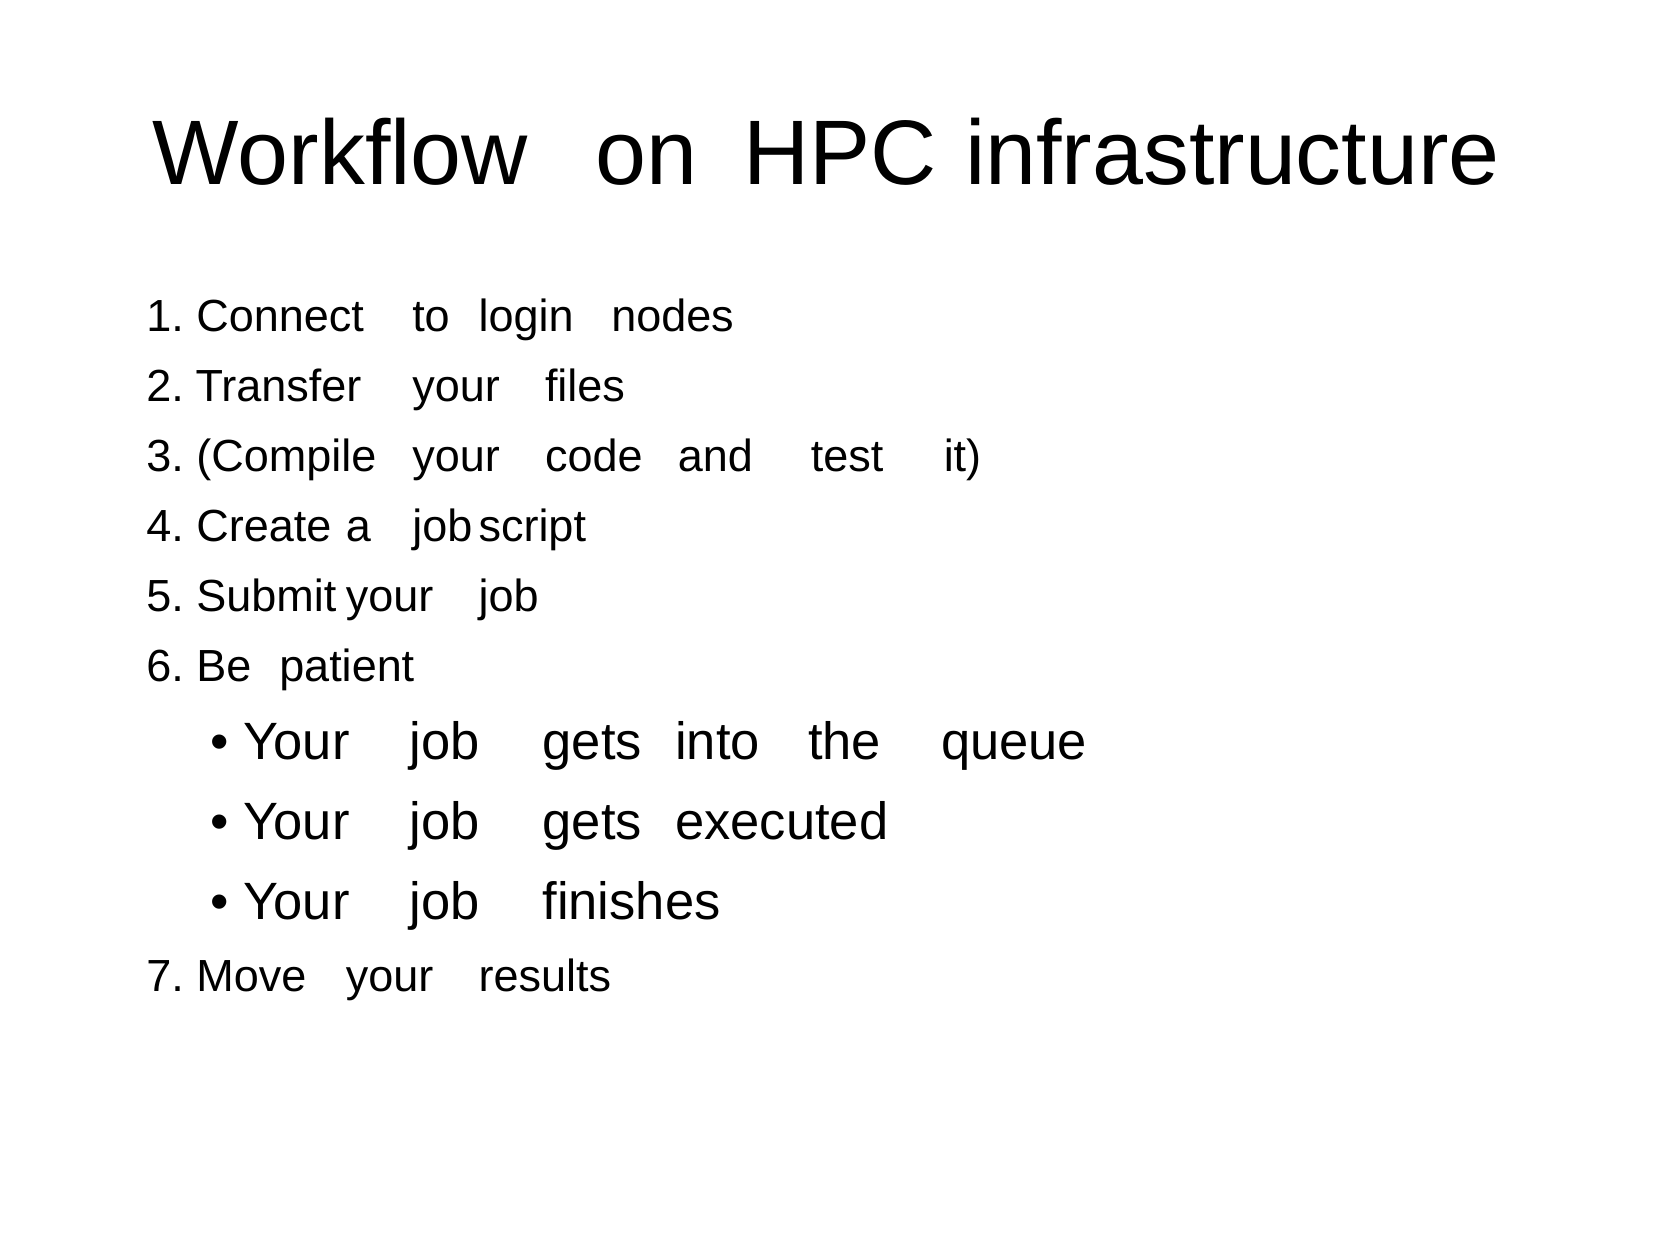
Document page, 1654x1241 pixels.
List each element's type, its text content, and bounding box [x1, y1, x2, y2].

list 1. Connect to login nodes 2. Transfer your files 3. (Compile your code and test it) 4. Create a job script 5. Submit your job 6. Be patient • Your job gets into the queue • Your job gets executed • Your job finishes 7. Move your results [82, 290, 1571, 1010]
title Workflow on HPC infrastructure [82, 49, 1571, 257]
